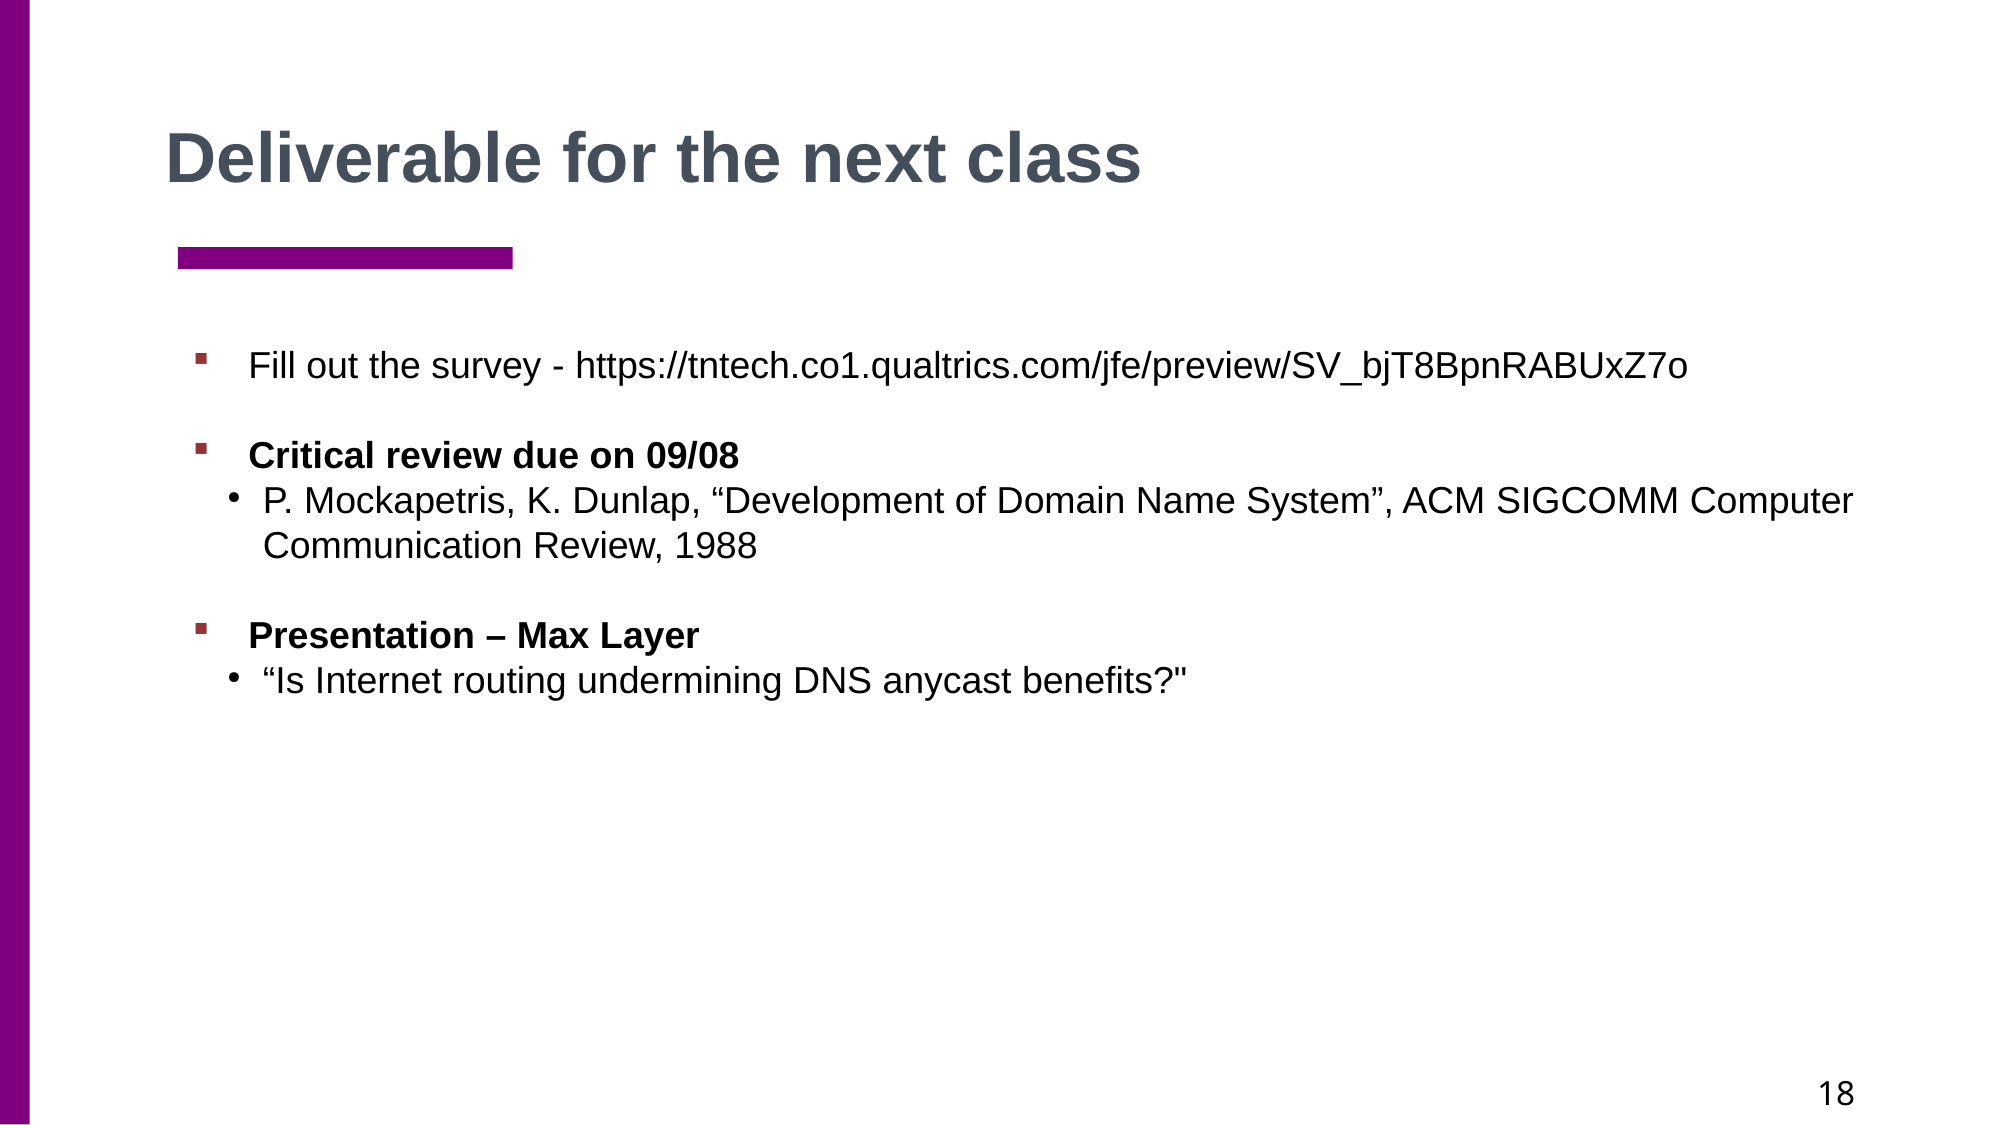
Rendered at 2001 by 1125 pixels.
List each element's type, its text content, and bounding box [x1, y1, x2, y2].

text_box Fill out the survey - https://tntech.co1.qualtrics.com/jfe/preview/SV_bjT8BpnRABUxZ7o Critical review due on 09/08 P. Mockapetris, K. Dunlap, “Development of Domain Name System”, ACM SIGCOMM Computer Communication Review, 1988 Presentation – Max Layer “Is Internet routing undermining DNS anycast benefits?" [177, 326, 1875, 1050]
text_box Deliverable for the next class [151, 0, 1849, 212]
